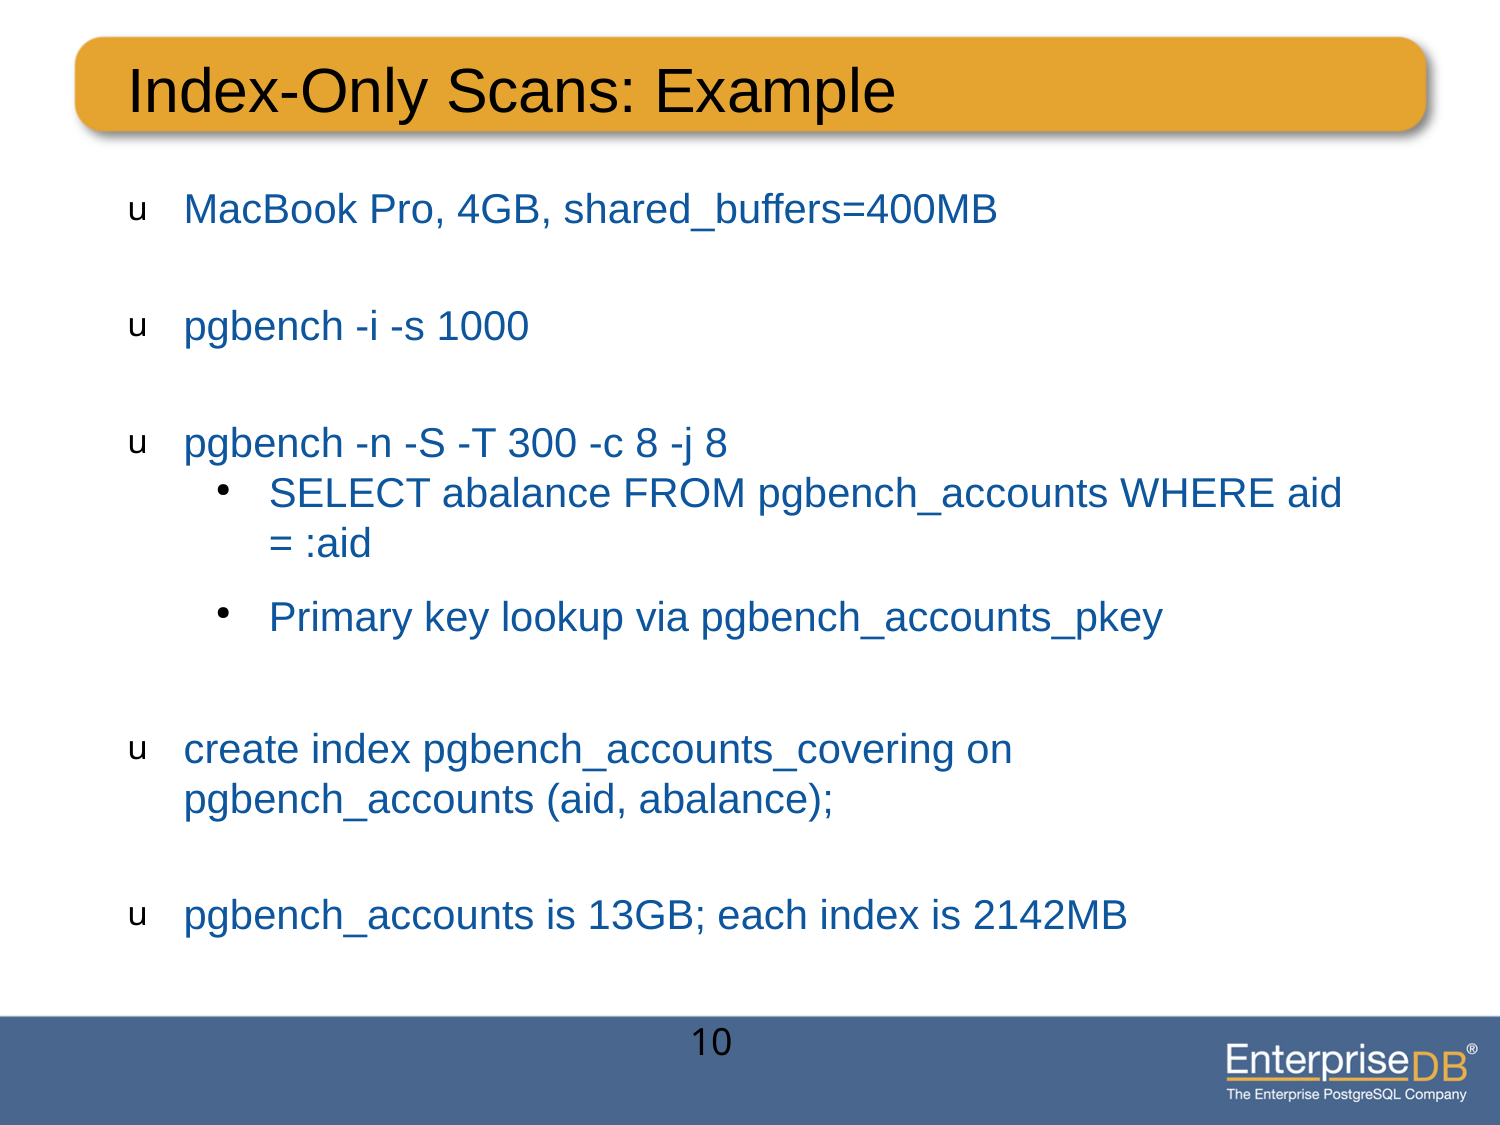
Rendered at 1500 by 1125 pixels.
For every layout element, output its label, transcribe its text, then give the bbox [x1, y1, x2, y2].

title Index-Only Scans: Example [112, 37, 1388, 138]
picture [0, 0, 1500, 1125]
slide_number <number> [675, 1010, 825, 1125]
list MacBook Pro, 4GB, shared_buffers=400MB pgbench -i -s 1000 pgbench -n -S -T 300 -c 8 -j 8 SELECT abalance FROM pgbench_accounts WHERE aid = :aid Primary key lookup via pgbench_accounts_pkey create index pgbench_accounts_covering on pgbench_accounts (aid, abalance); pgbench_accounts is 13GB; each index is 2142MB [112, 174, 1388, 963]
